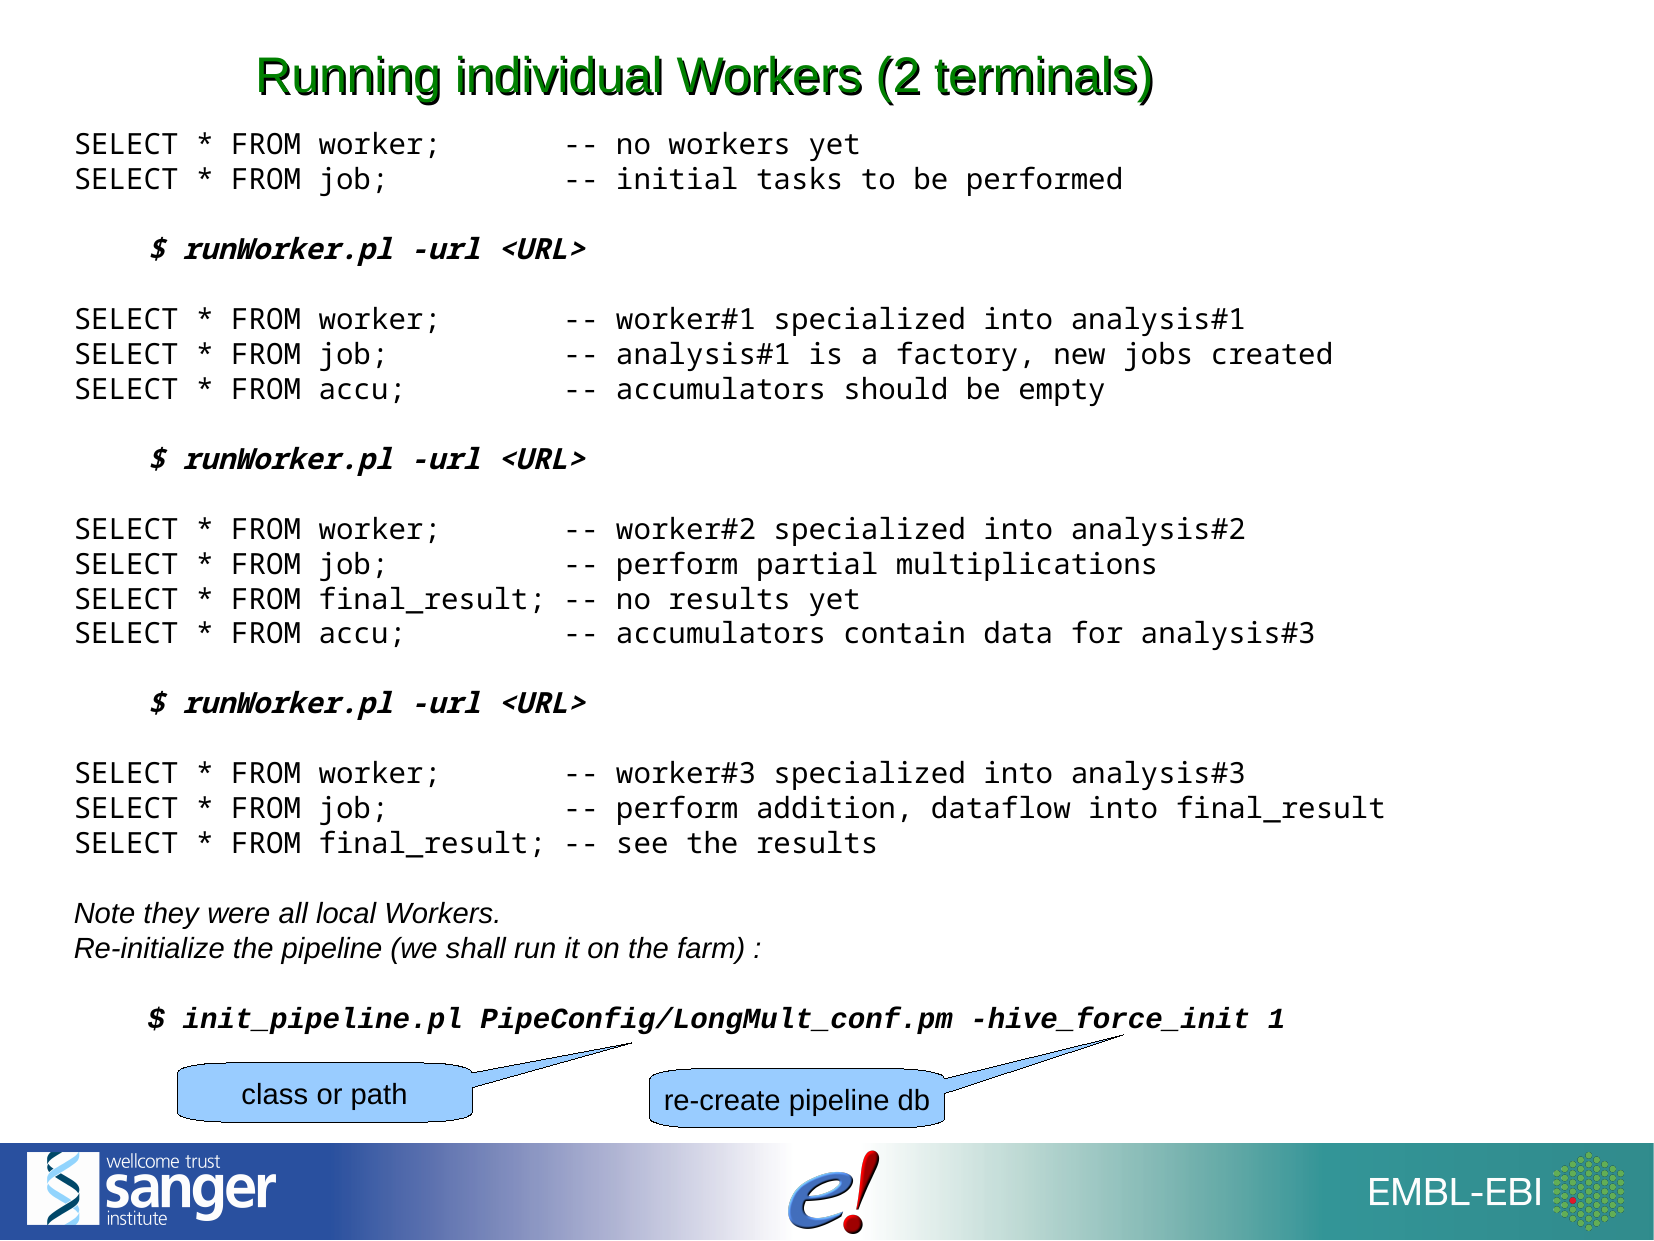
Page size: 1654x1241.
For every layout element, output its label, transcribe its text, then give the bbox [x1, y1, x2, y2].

text_box re-create pipeline db [649, 1034, 1124, 1128]
text_box SELECT * FROM worker; -- no workers yet SELECT * FROM job; -- initial tasks to be performed $ runWorker.pl -url <URL> SELECT * FROM worker; -- worker#1 specialized into analysis#1 SELECT * FROM job; -- analysis#1 is a factory, new jobs created SELECT * FROM accu; -- accumulators should be empty $ runWorker.pl -url <URL> SELECT * FROM worker; -- worker#2 specialized into analysis#2 SELECT * FROM job; -- perform partial multiplications SELECT * FROM final_result; -- no results yet SELECT * FROM accu; -- accumulators contain data for analysis#3 $ runWorker.pl -url <URL> SELECT * FROM worker; -- worker#3 specialized into analysis#3 SELECT * FROM job; -- perform addition, dataflow into final_result SELECT * FROM final_result; -- see the results Note they were all local Workers. Re-initialize the pipeline (we shall run it on the farm) : $ init_pipeline.pl PipeConfig/LongMult_conf.pm -hive_force_init 1 [59, 118, 1565, 935]
text_box Running individual Workers (2 terminals) [82, 28, 1327, 118]
text_box class or path [177, 1042, 632, 1123]
picture [0, 1143, 1654, 1240]
